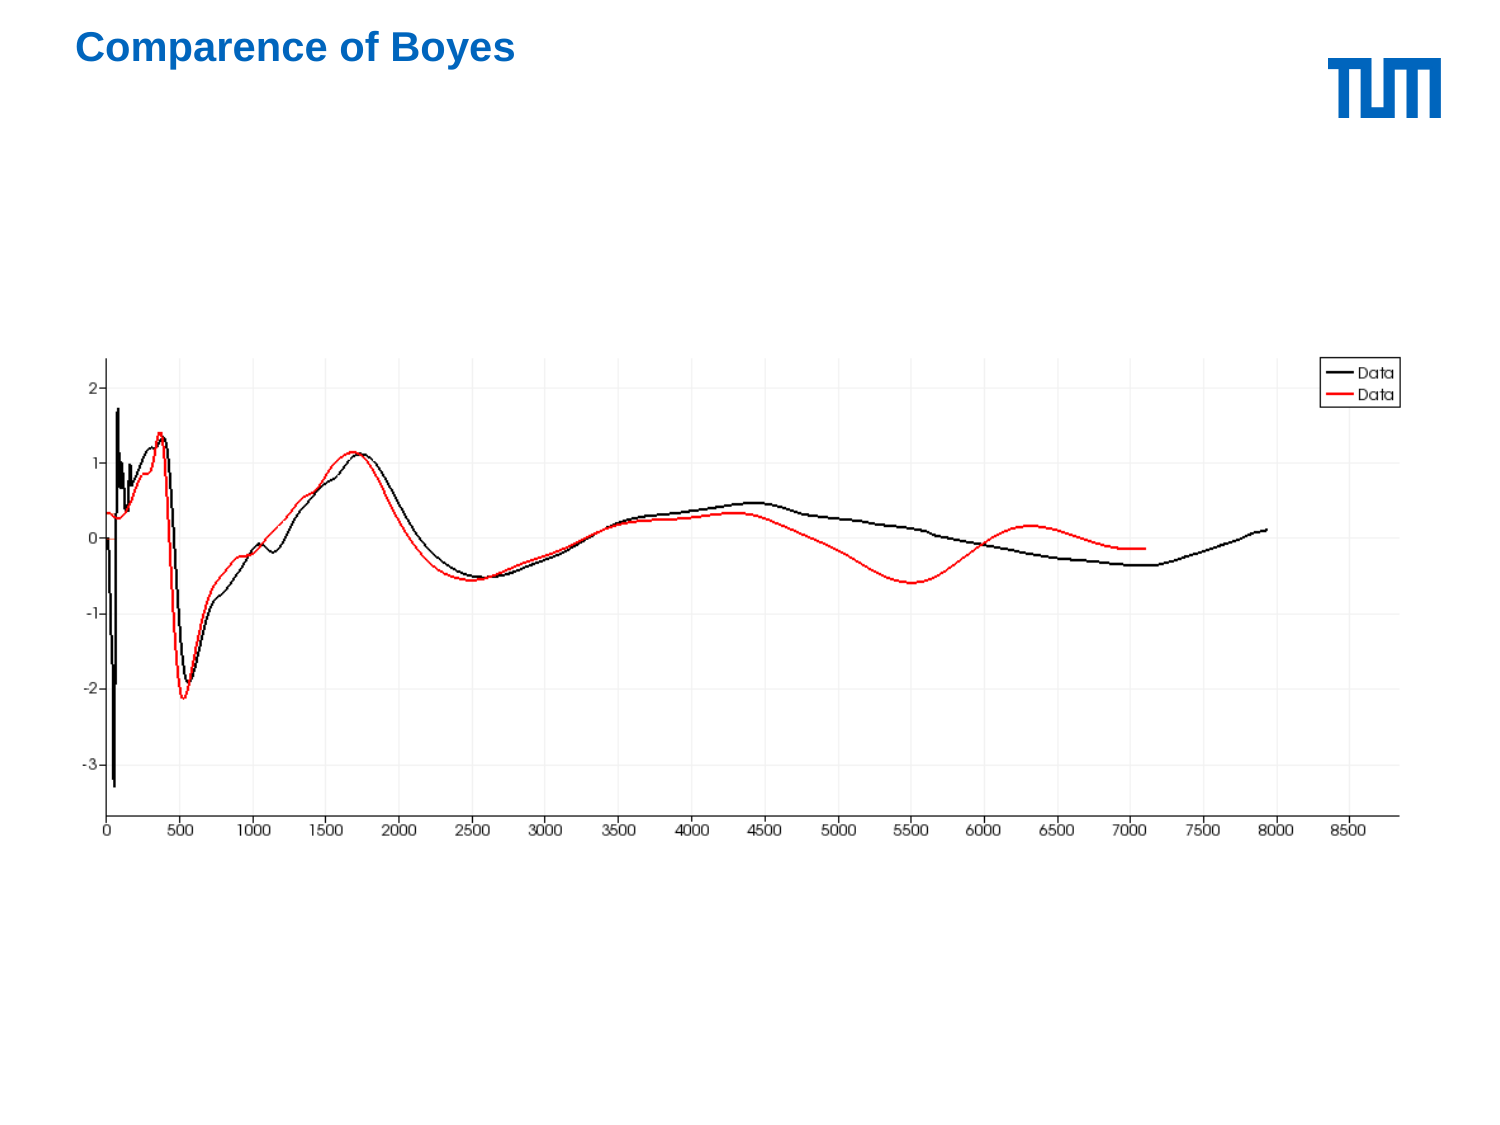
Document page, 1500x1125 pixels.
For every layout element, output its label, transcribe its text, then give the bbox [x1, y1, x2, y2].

title Comparence of Boyes [75, 6, 1457, 249]
picture [74, 333, 1425, 846]
